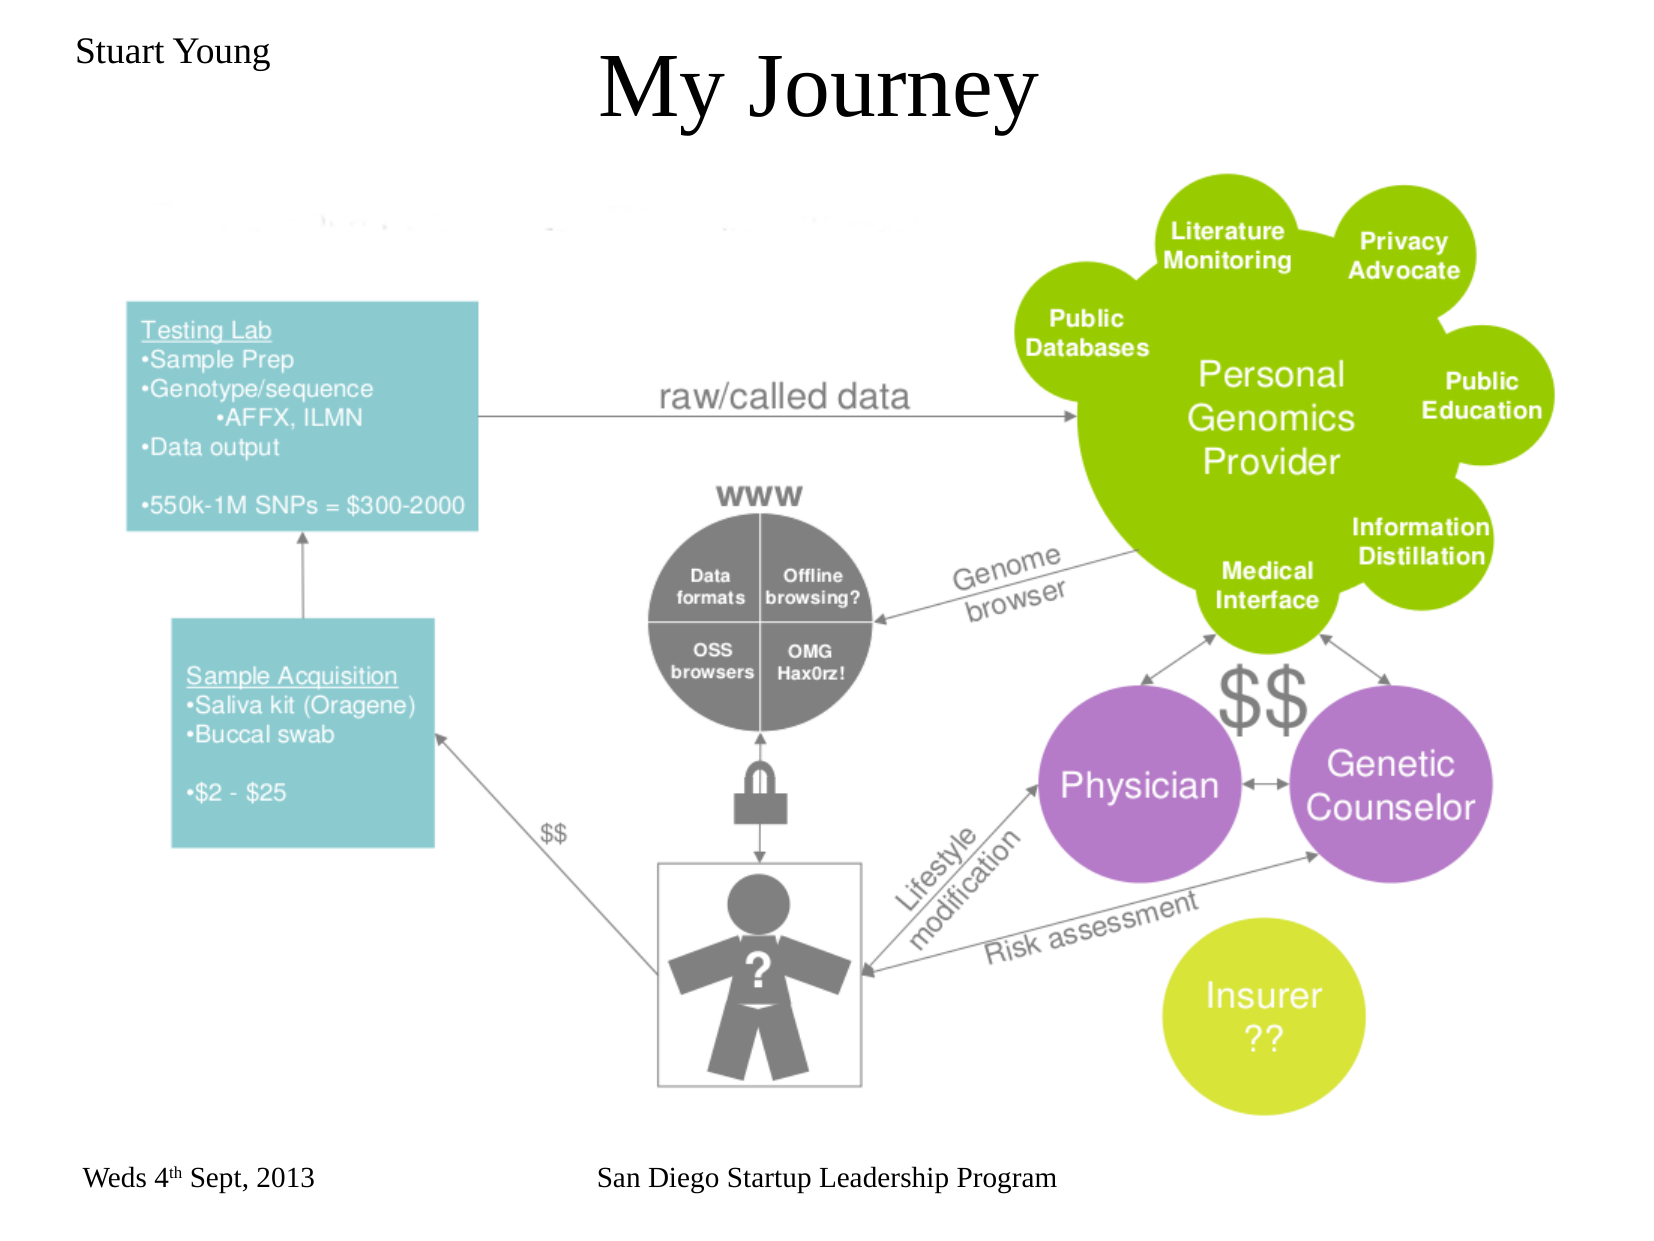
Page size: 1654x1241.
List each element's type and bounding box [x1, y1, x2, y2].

picture [123, 149, 1564, 1129]
